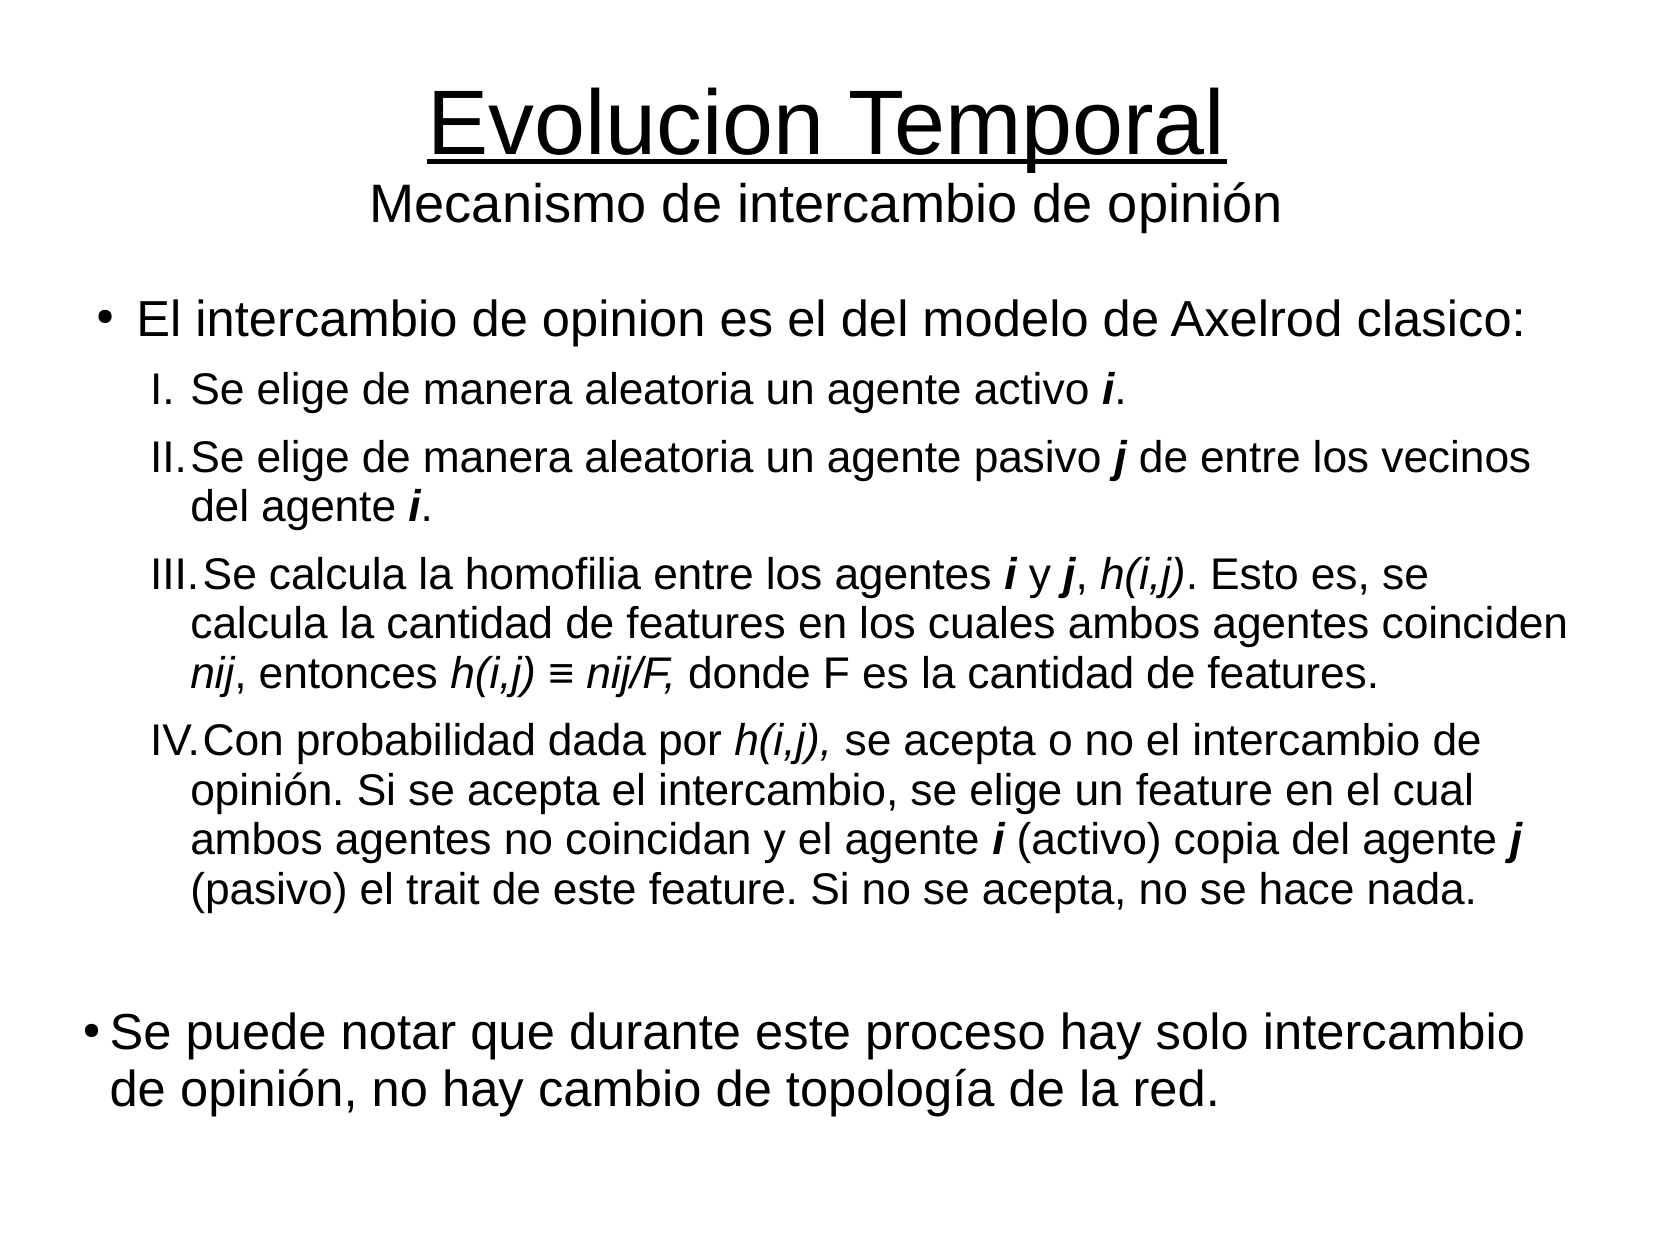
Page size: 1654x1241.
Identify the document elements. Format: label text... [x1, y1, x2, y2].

list El intercambio de opinion es el del modelo de Axelrod clasico: Se elige de manera aleatoria un agente activo i. Se elige de manera aleatoria un agente pasivo j de entre los vecinos del agente i. Se calcula la homofilia entre los agentes i y j, h(i,j). Esto es, se calcula la cantidad de features en los cuales ambos agentes coinciden nij, entonces h(i,j) ≡ nij/F, donde F es la cantidad de features. Con probabilidad dada por h(i,j), se acepta o no el intercambio de opinión. Si se acepta el intercambio, se elige un feature en el cual ambos agentes no coincidan y el agente i (activo) copia del agente j (pasivo) el trait de este feature. Si no se acepta, no se hace nada. Se puede notar que durante este proceso hay solo intercambio de opinión, no hay cambio de topología de la red. [82, 290, 1571, 1126]
title Evolucion Temporal Mecanismo de intercambio de opinión [82, 49, 1571, 257]
